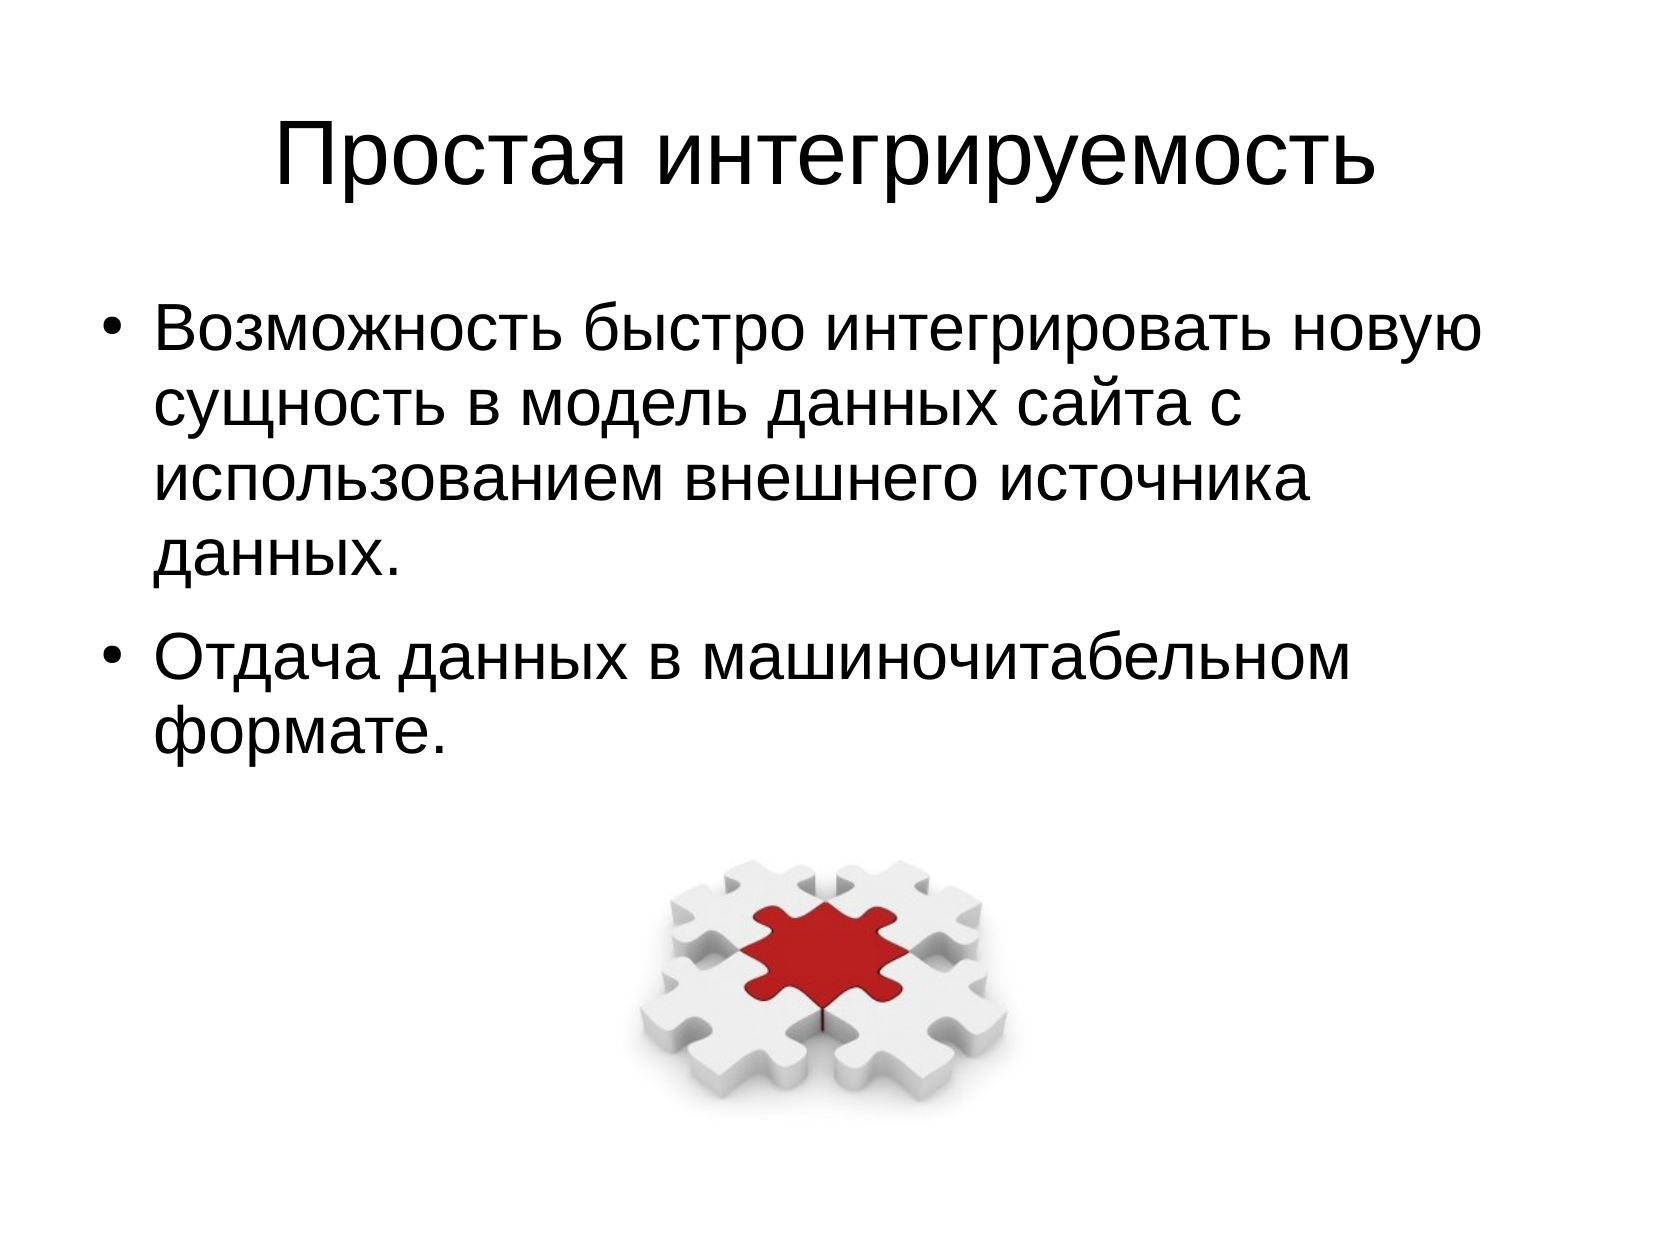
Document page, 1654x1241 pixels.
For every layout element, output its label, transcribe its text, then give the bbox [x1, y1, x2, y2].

title Простая интегрируемость [82, 49, 1571, 257]
picture [540, 779, 1102, 1201]
list Возможность быстро интегрировать новую сущность в модель данных сайта с использованием внешнего источника данных. Отдача данных в машиночитабельном формате. [82, 290, 1571, 1010]
